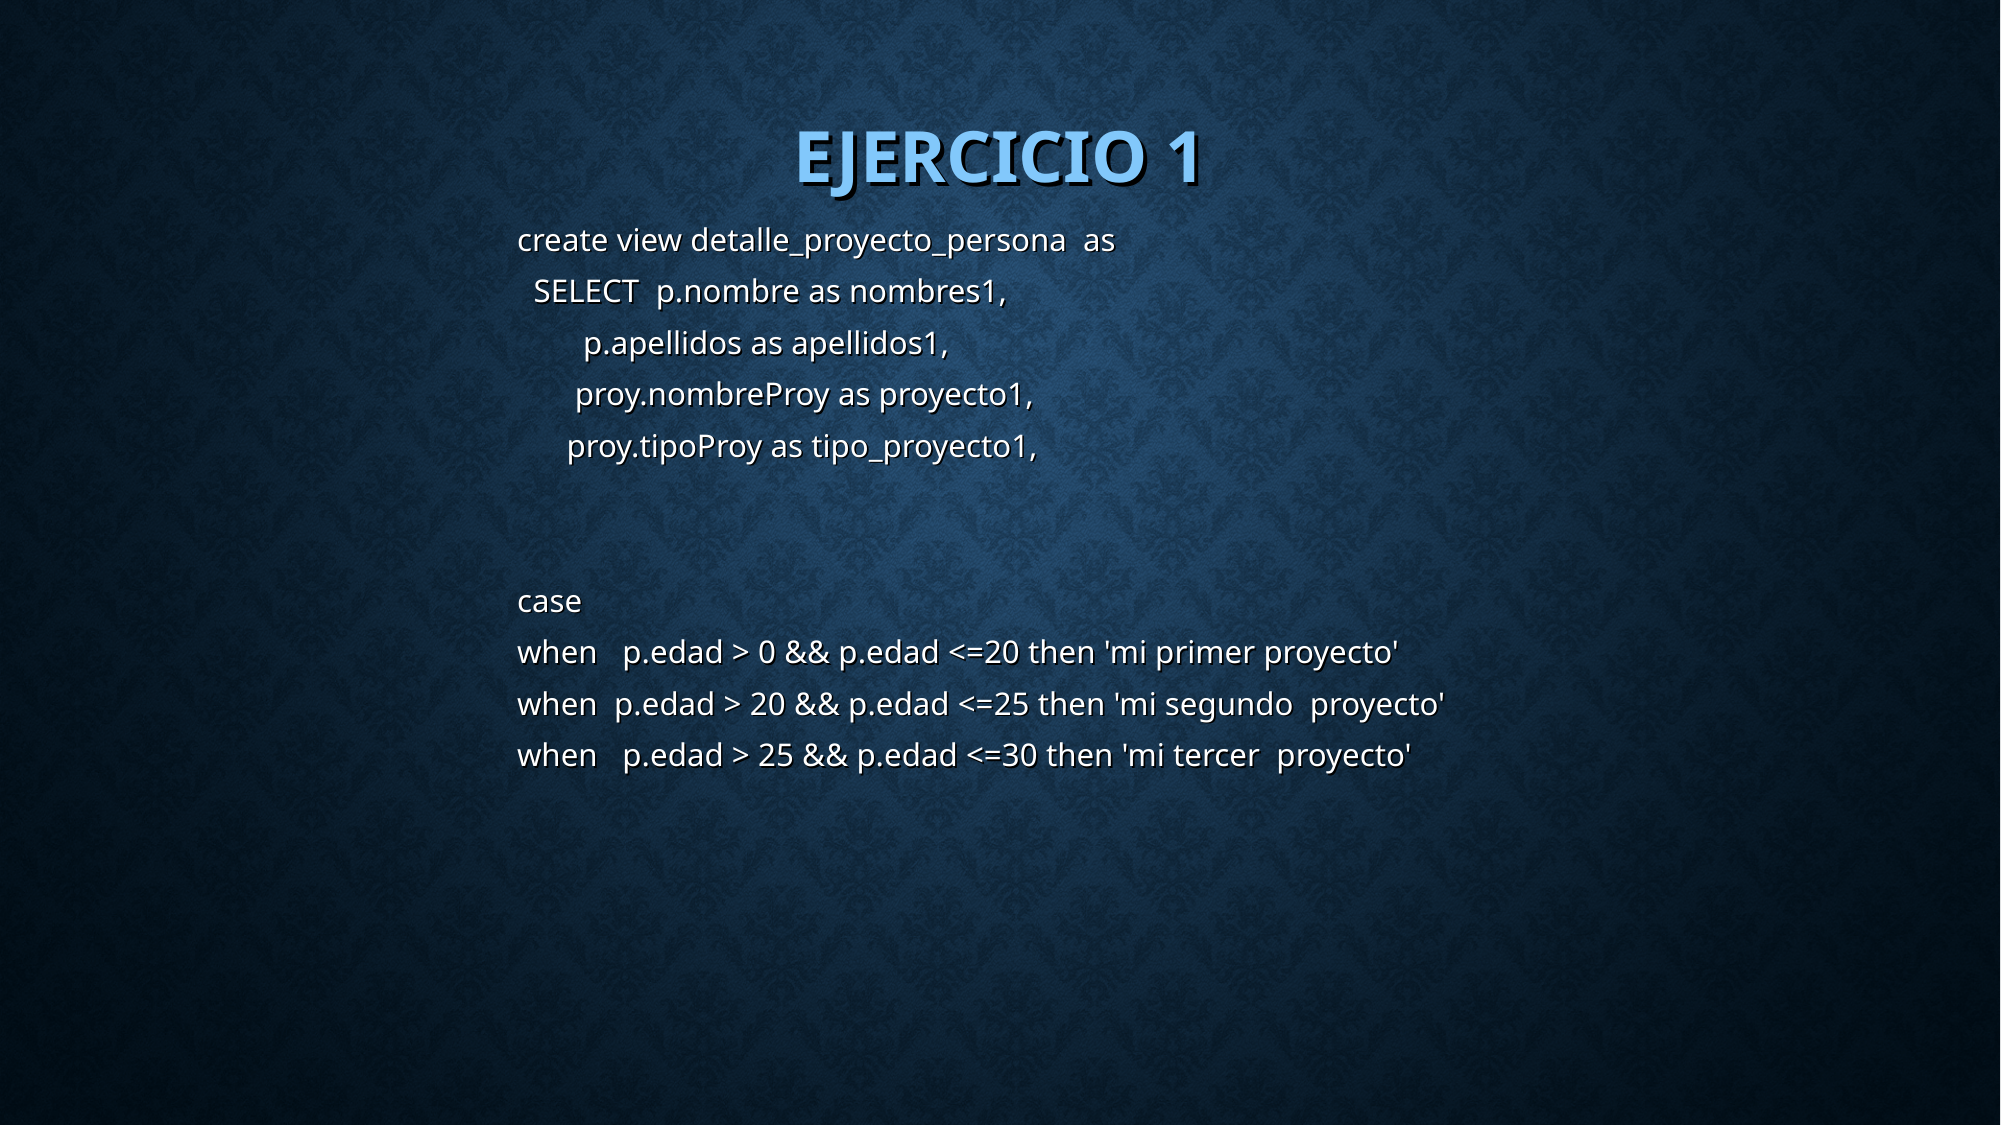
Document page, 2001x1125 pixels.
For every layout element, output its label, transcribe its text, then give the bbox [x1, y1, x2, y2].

title Ejercicio 1 [150, 71, 1850, 248]
list create view detalle_proyecto_persona as SELECT p.nombre as nombres1, p.apellidos as apellidos1, proy.nombreProy as proyecto1, proy.tipoProy as tipo_proyecto1, case when p.edad > 0 && p.edad <=20 then 'mi primer proyecto' when p.edad > 20 && p.edad <=25 then 'mi segundo proyecto' when p.edad > 25 && p.edad <=30 then 'mi tercer proyecto' [202, 208, 1881, 870]
